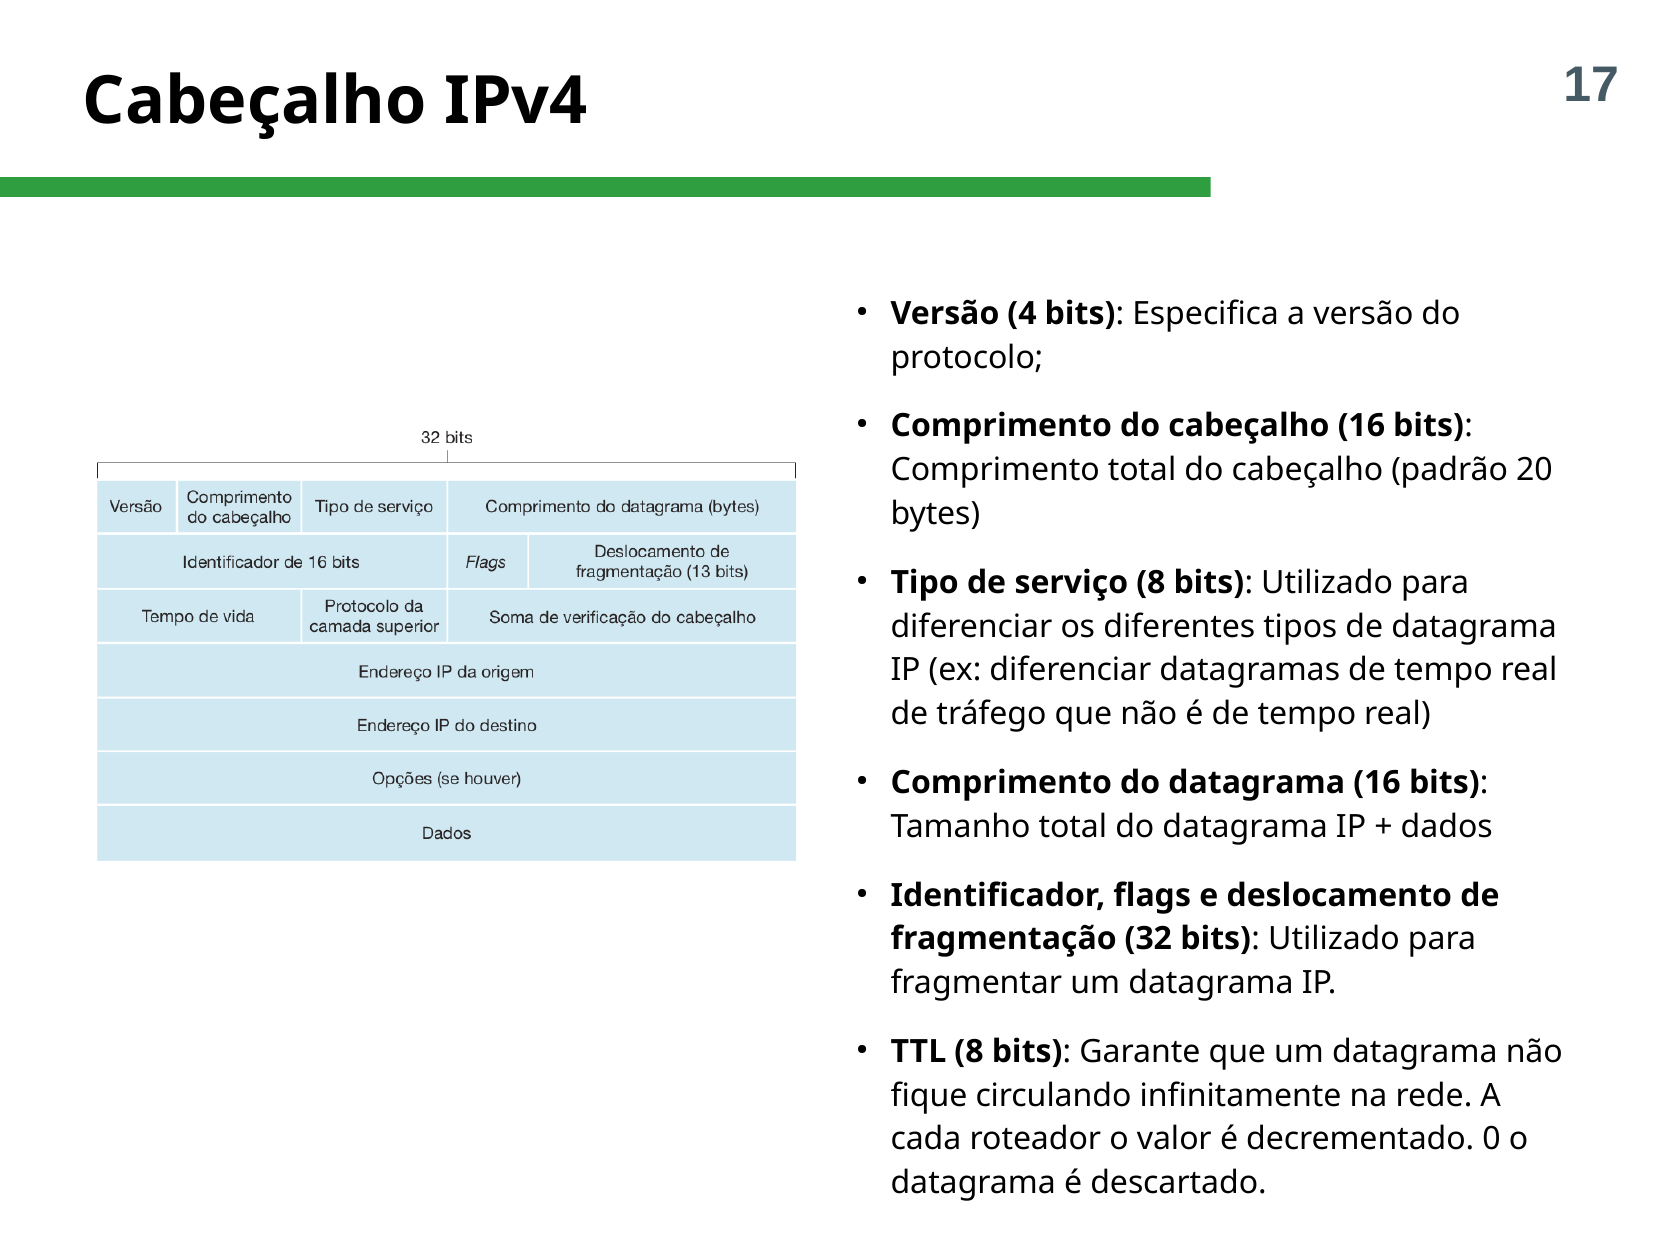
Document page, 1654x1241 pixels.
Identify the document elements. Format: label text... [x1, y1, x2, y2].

list Versão (4 bits): Especifica a versão do protocolo; Comprimento do cabeçalho (16 bits): Comprimento total do cabeçalho (padrão 20 bytes) Tipo de serviço (8 bits): Utilizado para diferenciar os diferentes tipos de datagrama IP (ex: diferenciar datagramas de tempo real de tráfego que não é de tempo real) Comprimento do datagrama (16 bits): Tamanho total do datagrama IP + dados Identificador, flags e deslocamento de fragmentação (32 bits): Utilizado para fragmentar um datagrama IP. TTL (8 bits): Garante que um datagrama não fique circulando infinitamente na rede. A cada roteador o valor é decrementado. 0 o datagrama é descartado. [845, 290, 1572, 1211]
title Cabeçalho IPv4 [82, 0, 1152, 202]
picture [82, 418, 809, 881]
